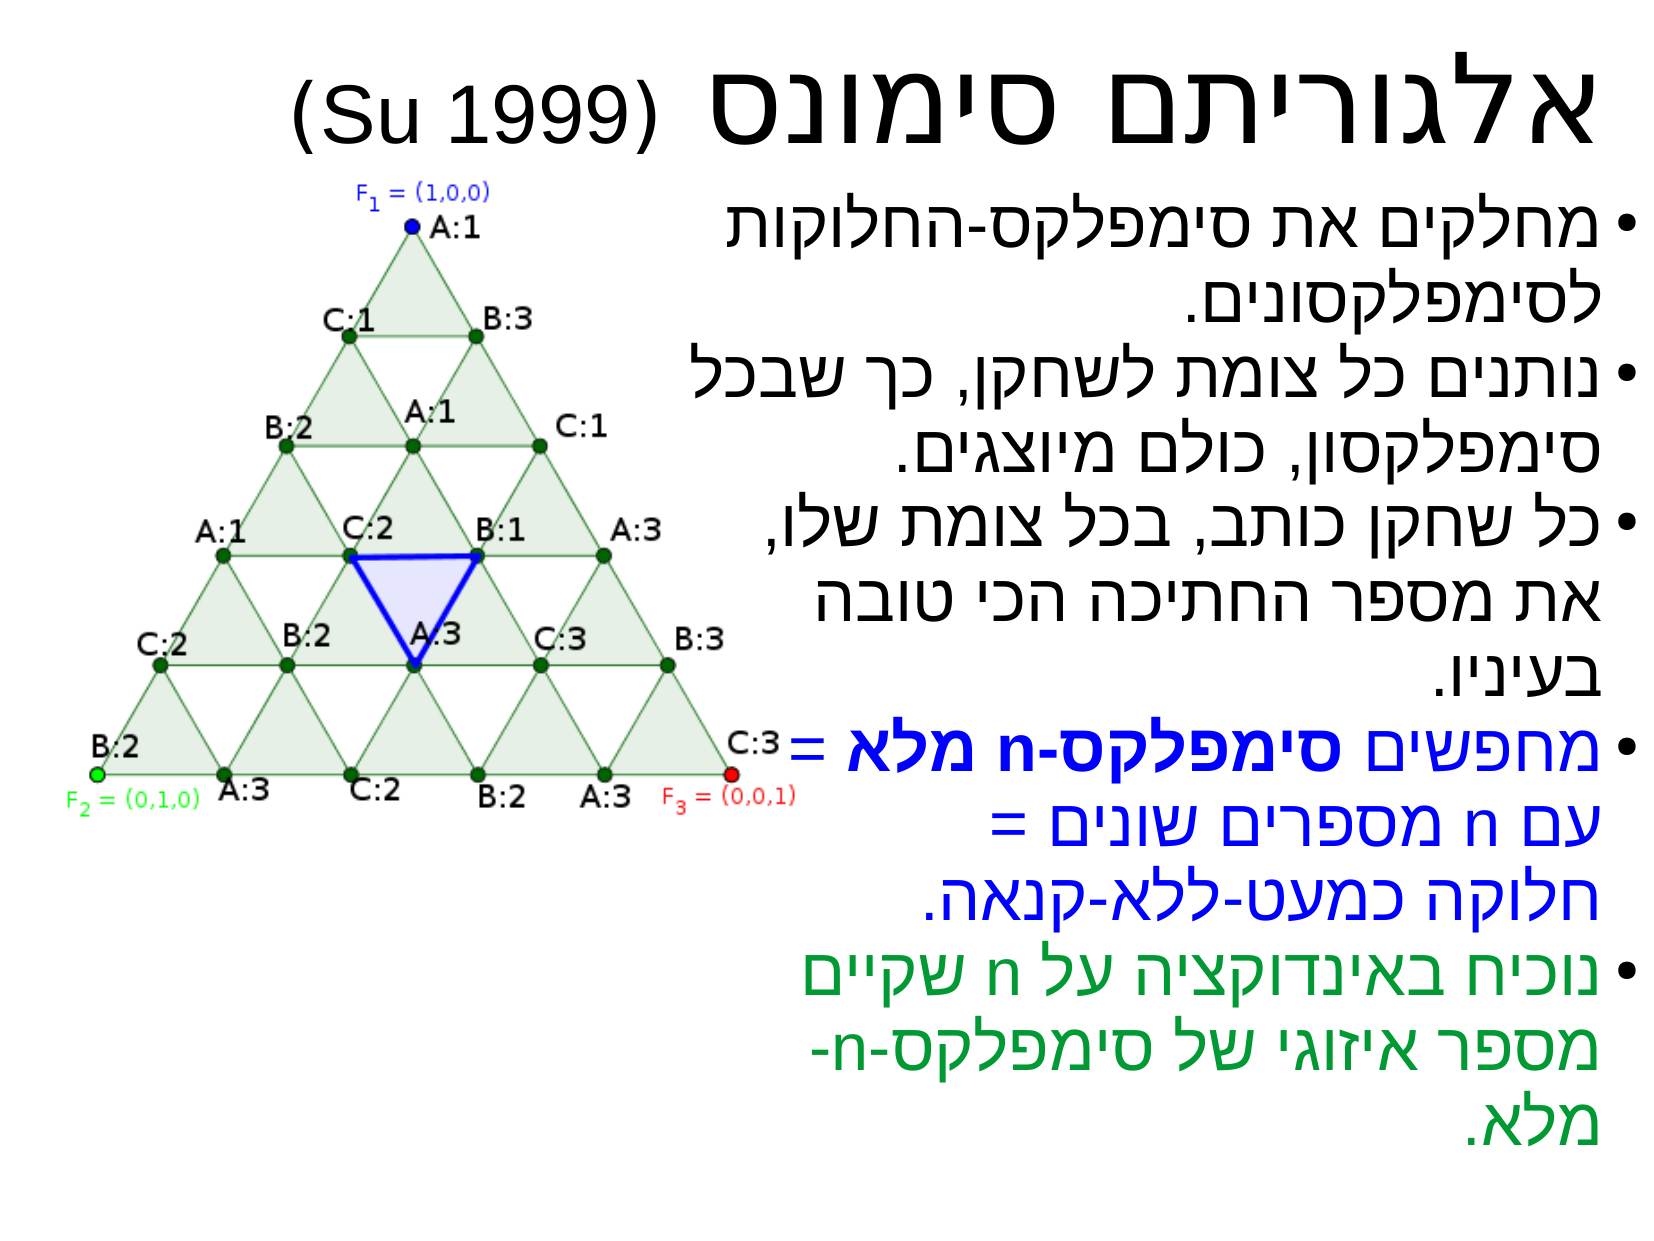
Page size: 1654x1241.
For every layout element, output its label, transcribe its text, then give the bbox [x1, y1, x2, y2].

text_box מחלקים את סימפלקס-החלוקות לסימפלקסונים. נותנים כל צומת לשחקן, כך שבכל סימפלקסון, כולם מיוצגים. כל שחקן כותב, בכל צומת שלו, את מספר החתיכה הכי טובה בעיניו. מחפשים סימפלקס-n מלא = עם n מספרים שונים = חלוקה כמעט-ללא-קנאה. נוכיח באינדוקציה על n שקיים מספר איזוגי של סימפלקס-n-מלא. [660, 180, 1654, 1241]
picture [42, 167, 811, 855]
title אלגוריתם סימונס (Su 1999) [30, 7, 1654, 181]
